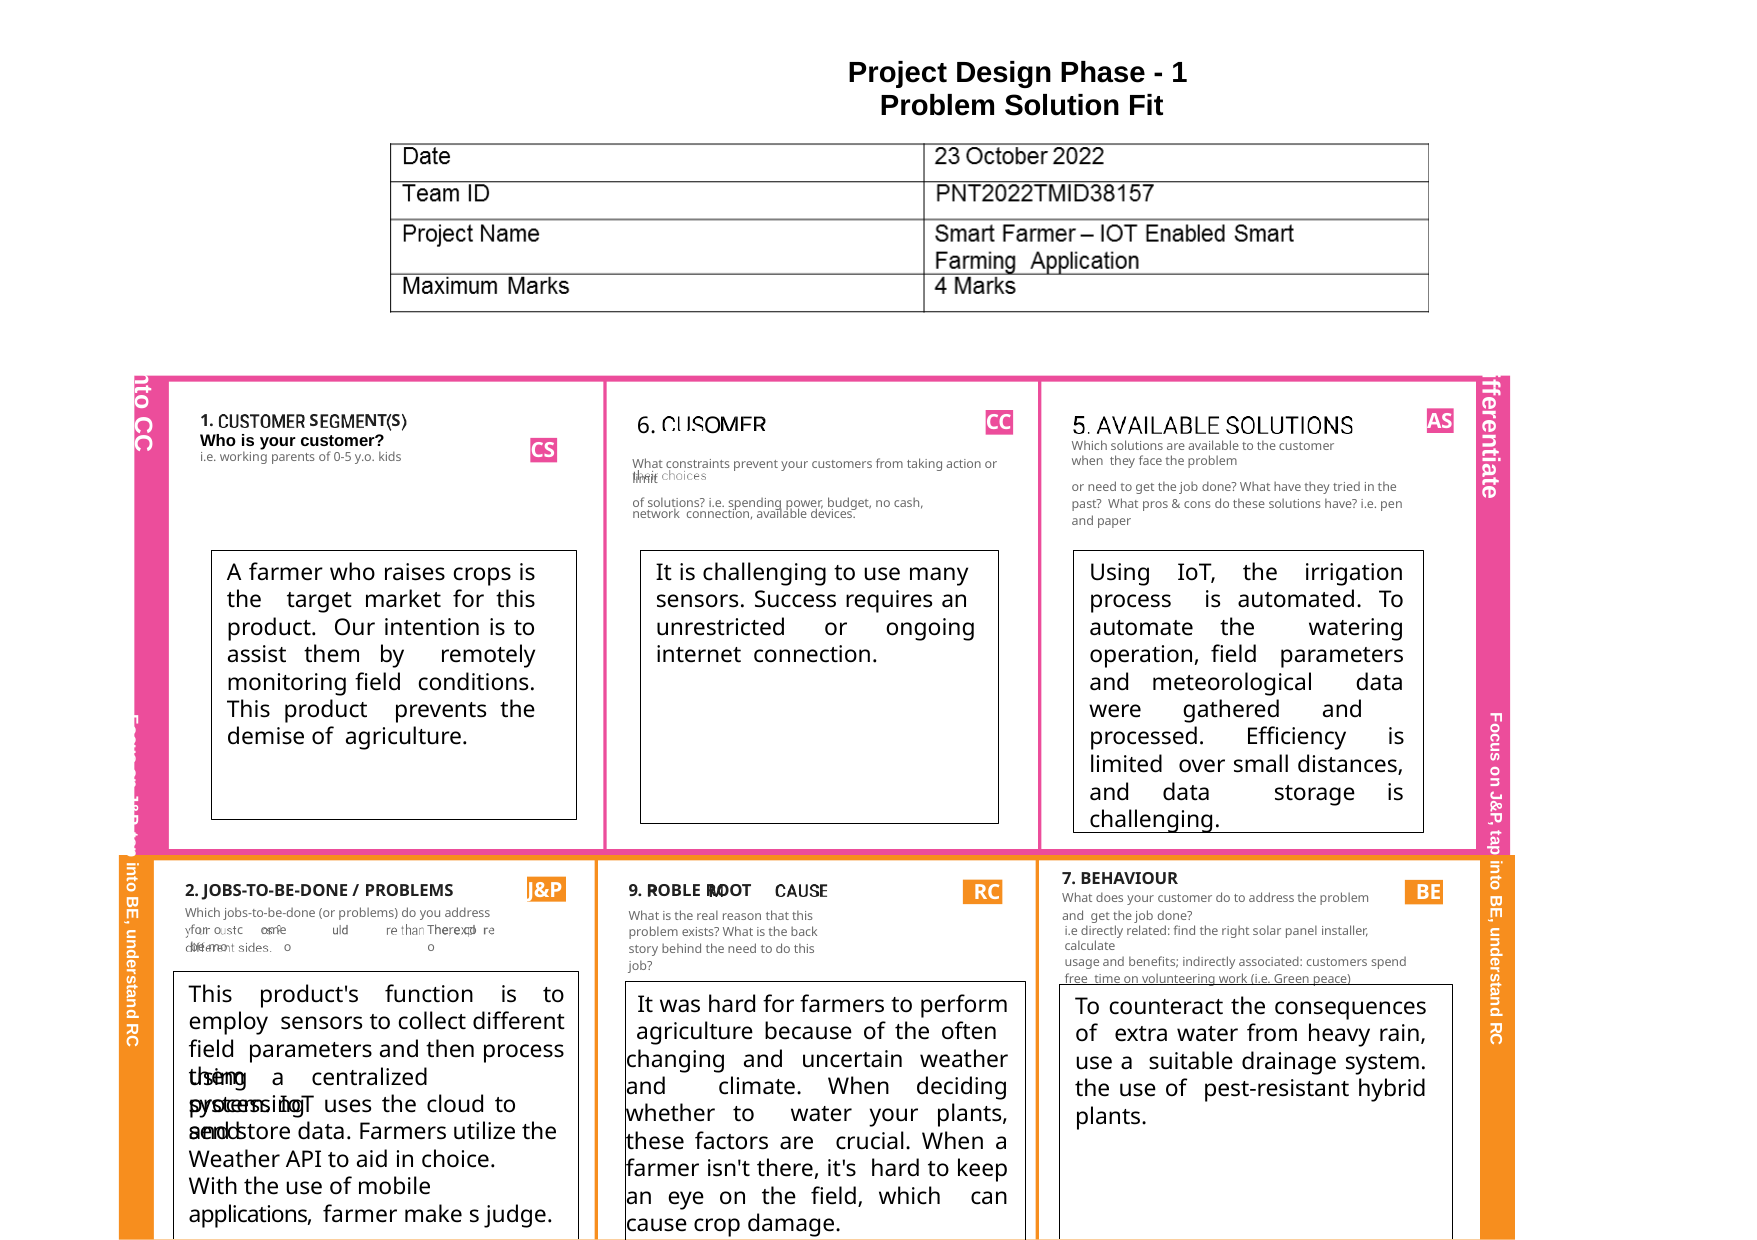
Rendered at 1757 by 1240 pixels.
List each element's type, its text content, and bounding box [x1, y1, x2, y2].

text_box 7. BEHAVIOUR What does your customer do to address the problem and get the job done? i.e directly related: ﬁnd the right solar panel installer, calculate usage and beneﬁts; indirectly associated: customers spend free time on volunteering work (i.e. Green peace) [1060, 861, 1418, 974]
text_box Focus on J&P, tap into BE, understand RC [1484, 710, 1508, 1052]
text_box into CC [127, 361, 160, 455]
text_box using a centralized processing [186, 1059, 566, 1087]
text_box 9. ROBLE ROOT What is the real reason that this problem exists? What is the back story behind the need to do this job? [626, 867, 829, 959]
text_box It was hard for farmers to perform agriculture because of the often changing and uncertain weather and climate. When deciding whether to water your plants, these factors are crucial. When a farmer isn't there, it's hard to keep an eye on the field, which can cause crop damage. [623, 987, 1013, 1212]
text_box system. IoT uses the cloud to send [186, 1087, 566, 1114]
text_box RC [962, 879, 1003, 905]
text_box and store data. Farmers utilize the Weather API to aid in choice. With the use of mobile applications, farmer make s judge. [186, 1114, 566, 1230]
text_box This product's function is to employ sensors to collect different field parameters and then process them [186, 977, 566, 1059]
text_box [626, 982, 1025, 1240]
text_box differentiate [1475, 355, 1508, 503]
text_box To counteract the consequences of extra water from heavy rain, use a suitable drainage system. the use of pest-resistant hybrid plants. [1073, 989, 1440, 1104]
picture [390, 133, 1429, 314]
text_box [118, 375, 1515, 1240]
text_box Focus on J&P, tap into BE, understand RC [121, 712, 145, 1054]
text_box A farmer who raises crops is the target market for this product. Our intention is to assist them by remotely monitoring field conditions. This product prevents the demise of agriculture. [211, 550, 577, 820]
text_box It is challenging to use many sensors. Success requires an unrestricted or ongoing internet connection. [640, 550, 999, 824]
text_box CC [985, 406, 1016, 436]
text_box Using IoT, the irrigation process is automated. To automate the watering operation, field parameters and meteorological data were gathered and processed. Efficiency is limited over small distances, and data storage is challenging. [1073, 550, 1424, 829]
text_box CS [530, 434, 559, 464]
text_box What constraints prevent your customers from taking action or limit of solutions? i.e. spending power, budget, no cash, network connection, available devices. [632, 453, 1010, 509]
text_box 6. O [636, 408, 722, 440]
text_box Project Design Phase - 1 Problem Solution Fit [443, 55, 1108, 123]
text_box 1. S NT S Who is your customer? i.e. working parents of 0-5 y.o. kids [200, 408, 404, 467]
text_box Which solutions are available to the customer when they face the problem or need to get the job done? What have they tried in the past? What pros & cons do these solutions have? i.e. pen and paper [1071, 436, 1412, 513]
text_box J&P [527, 876, 566, 902]
text_box BE [1418, 879, 1443, 905]
text_box 2. JOBS-TO-BE-DONE / PROBLEMS Which jobs-to-be-done (or problems) do you address for o c ome There co be mo o o [182, 871, 497, 940]
text_box AS [1427, 405, 1457, 435]
